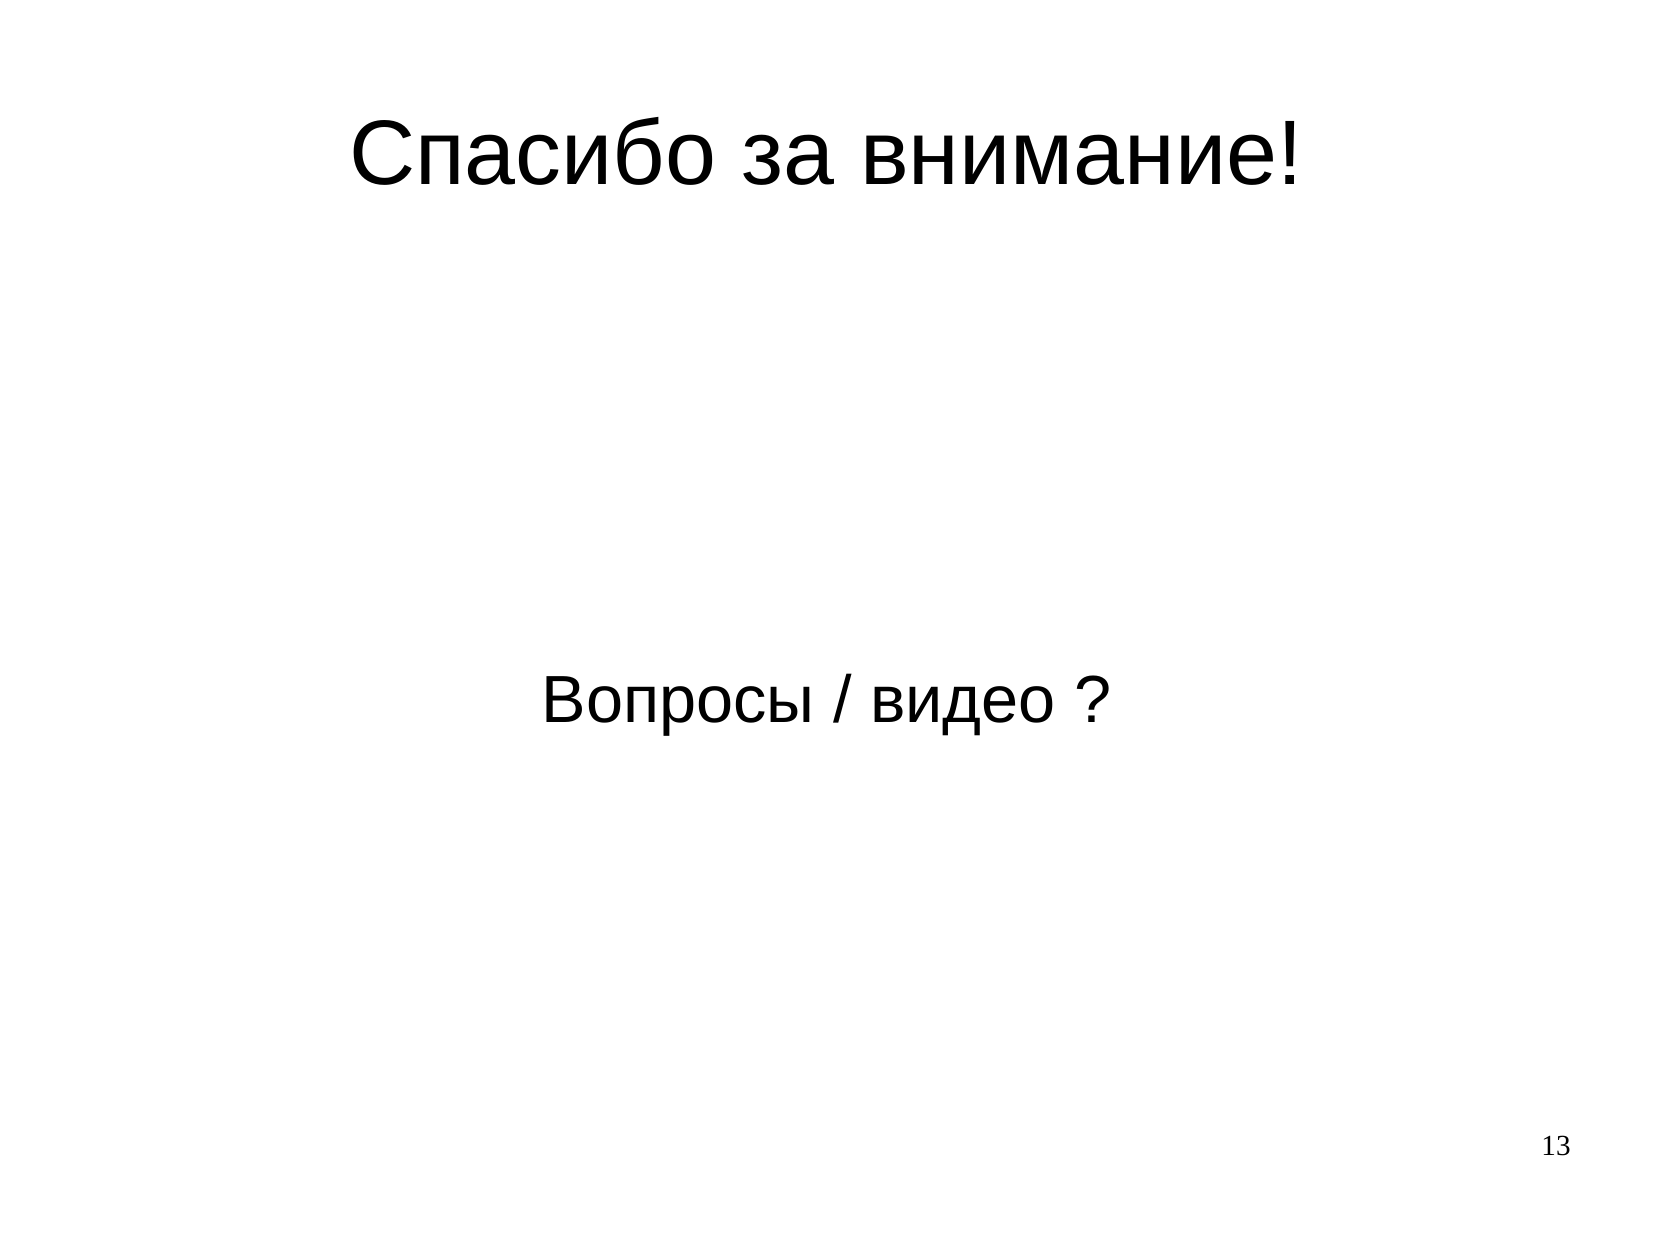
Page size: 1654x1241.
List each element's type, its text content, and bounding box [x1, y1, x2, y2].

subtitle Вопросы / видео ? [82, 297, 1571, 1102]
title Спасибо за внимание! [82, 49, 1571, 257]
